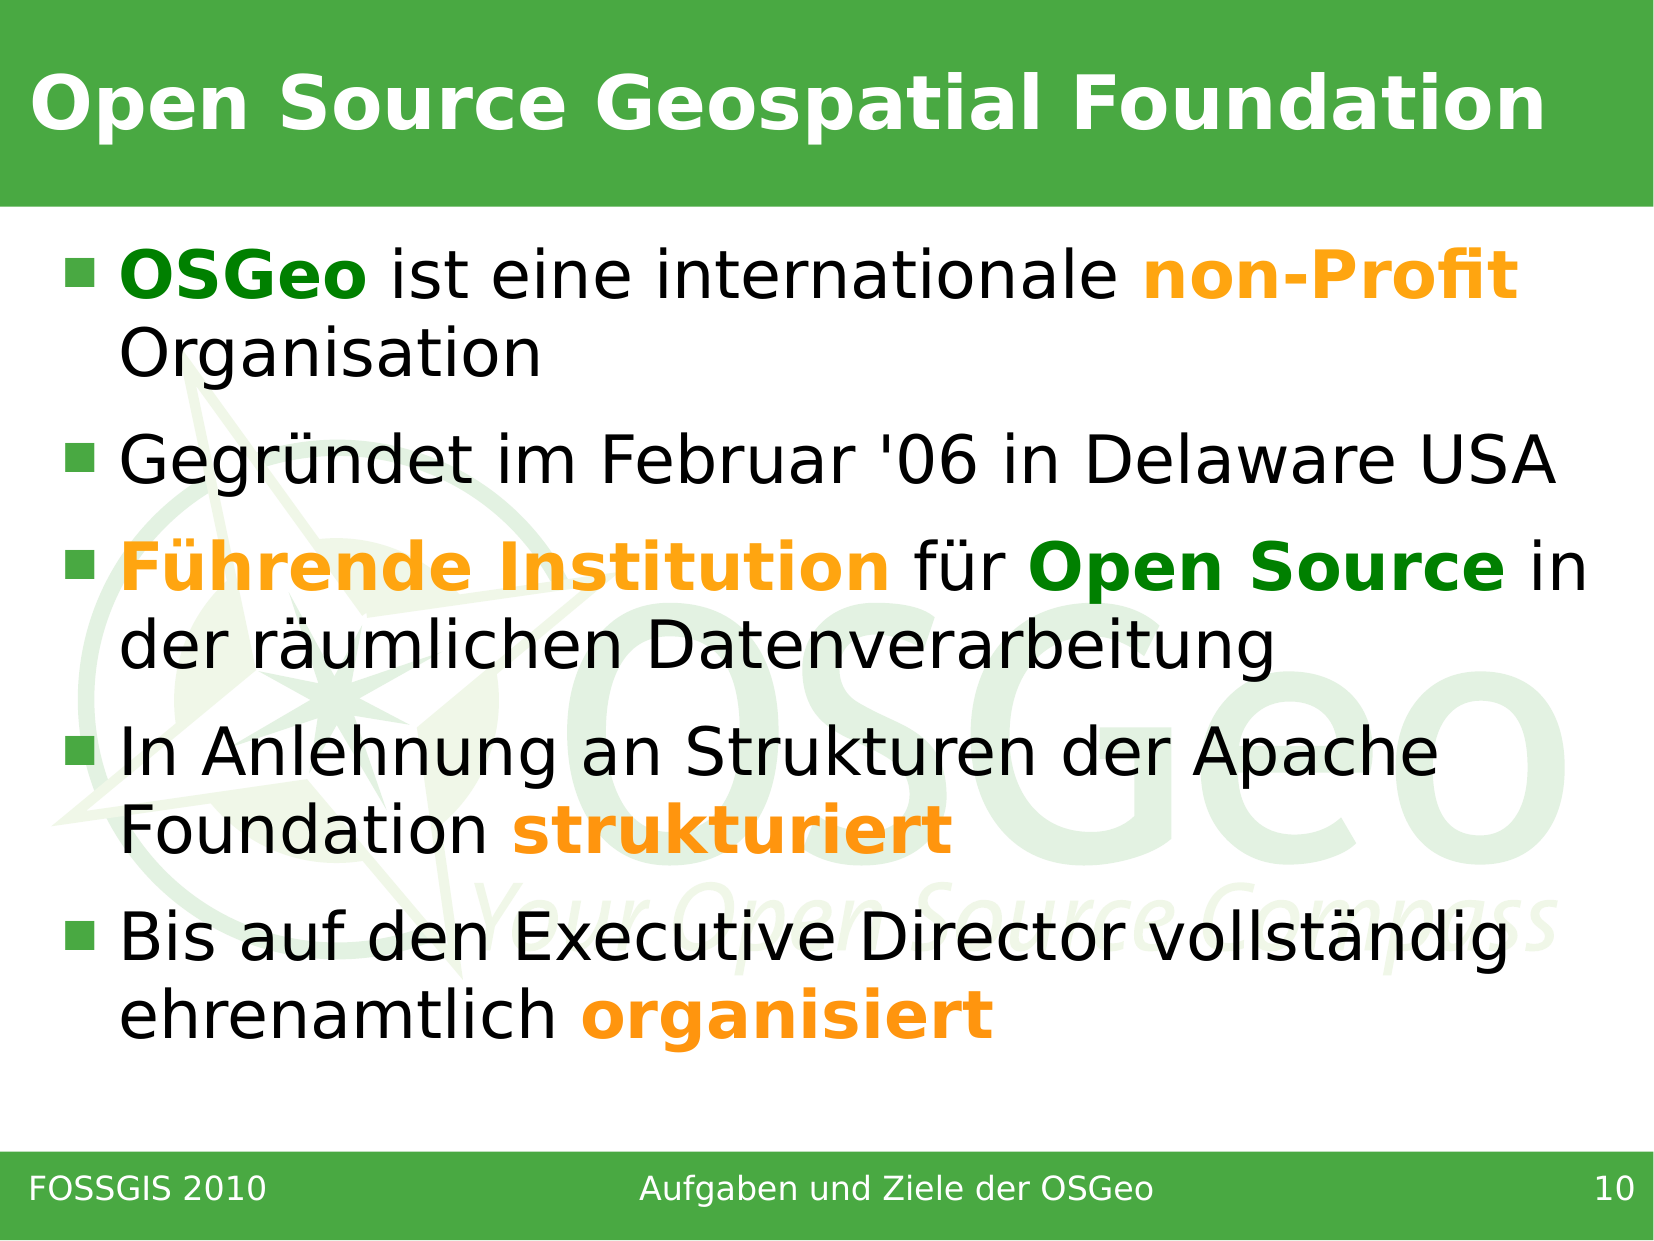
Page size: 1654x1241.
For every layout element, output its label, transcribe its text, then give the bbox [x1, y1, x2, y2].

list OSGeo ist eine internationale non-Profit Organisation Gegründet im Februar '06 in Delaware USA Führende Institution für Open Source in der räumlichen Datenverarbeitung In Anlehnung an Strukturen der Apache Foundation strukturiert Bis auf den Executive Director vollständig ehrenamtlich organisiert [47, 236, 1625, 1123]
title Open Source Geospatial Foundation [29, 29, 1625, 178]
